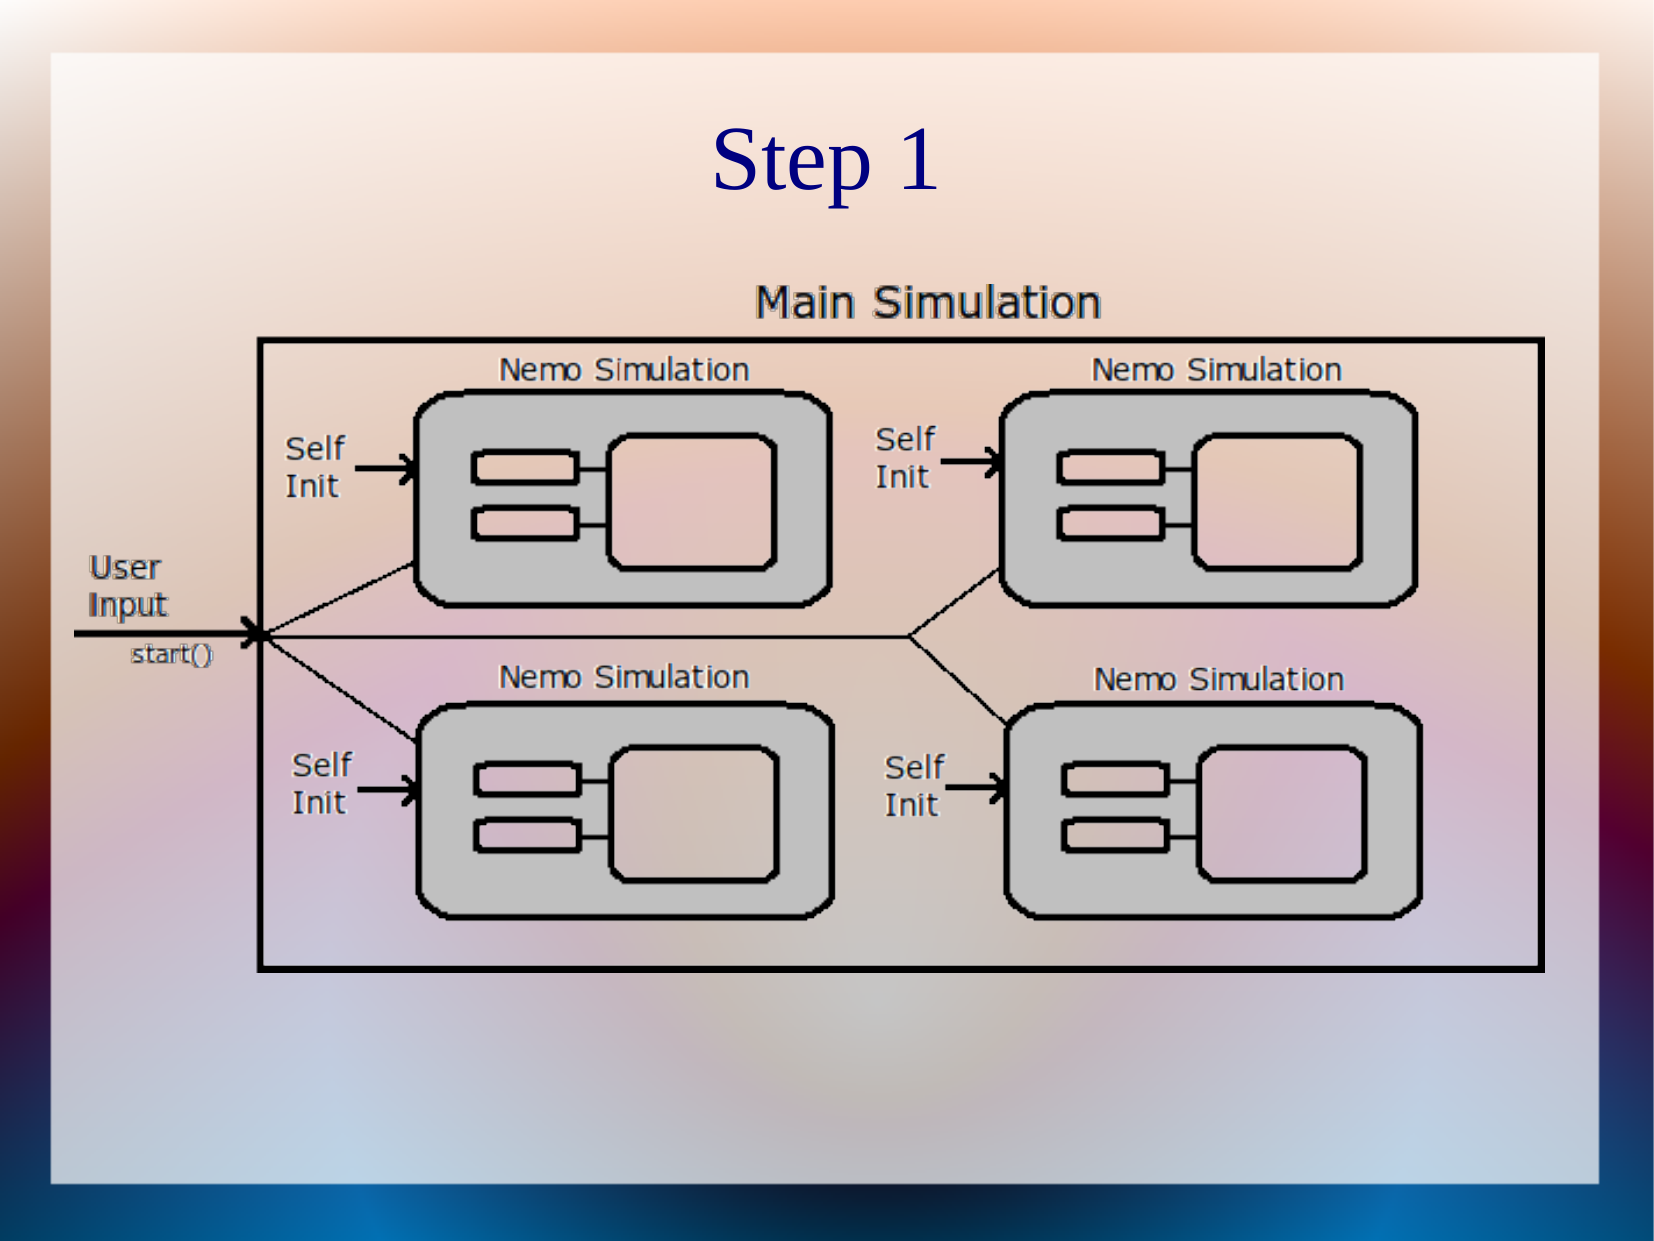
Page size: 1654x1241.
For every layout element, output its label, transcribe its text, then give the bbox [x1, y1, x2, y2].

picture [0, 0, 1654, 1241]
title Step 1 [82, 55, 1571, 263]
